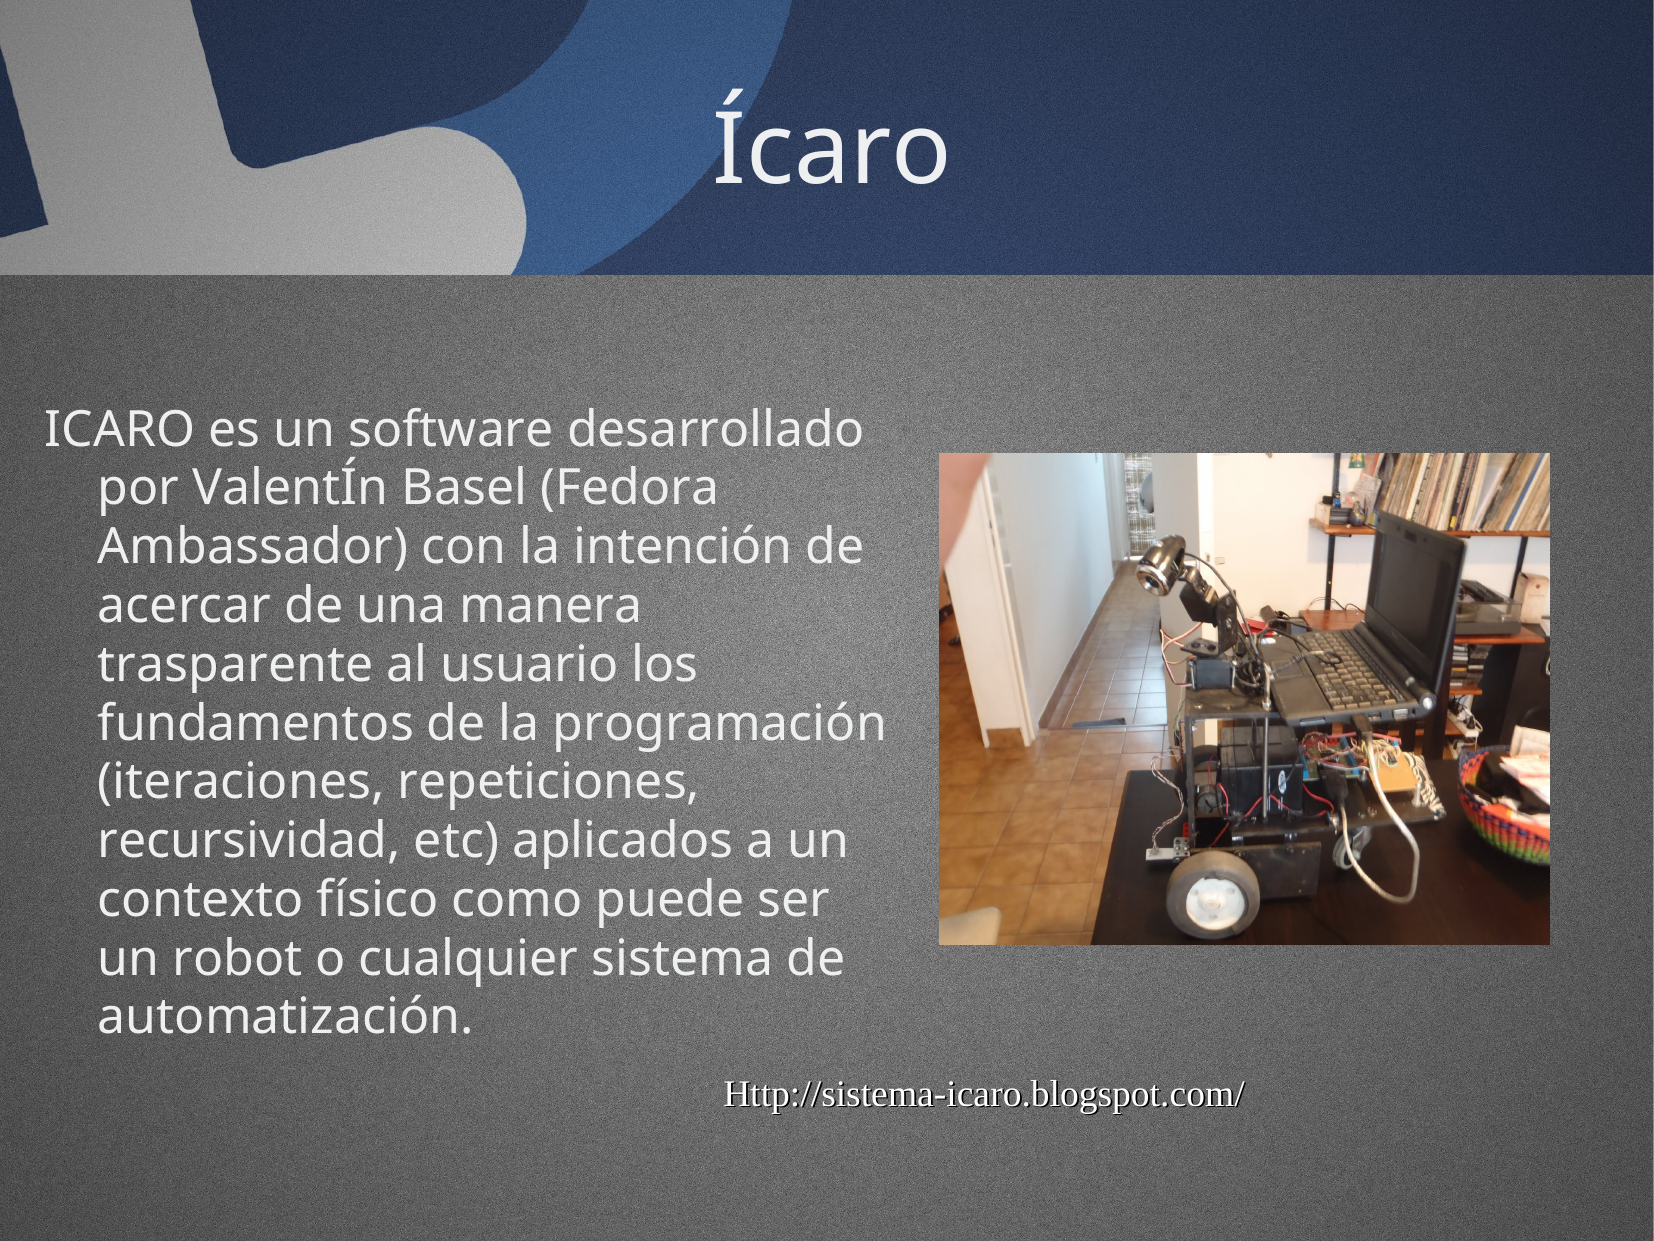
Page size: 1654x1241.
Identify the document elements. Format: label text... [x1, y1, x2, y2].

text_box Http://sistema-icaro.blogspot.com/ [708, 1062, 1260, 1120]
text_box ICARO es un software desarrollado por ValentÍn Basel (Fedora Ambassador) con la intención de acercar de una manera trasparente al usuario los fundamentos de la programación (iteraciones, repeticiones, recursividad, etc) aplicados a un contexto físico como puede ser un robot o cualquier sistema de automatización. [27, 398, 896, 1217]
picture [0, 0, 1654, 1241]
text_box Ícaro [88, 43, 1577, 252]
